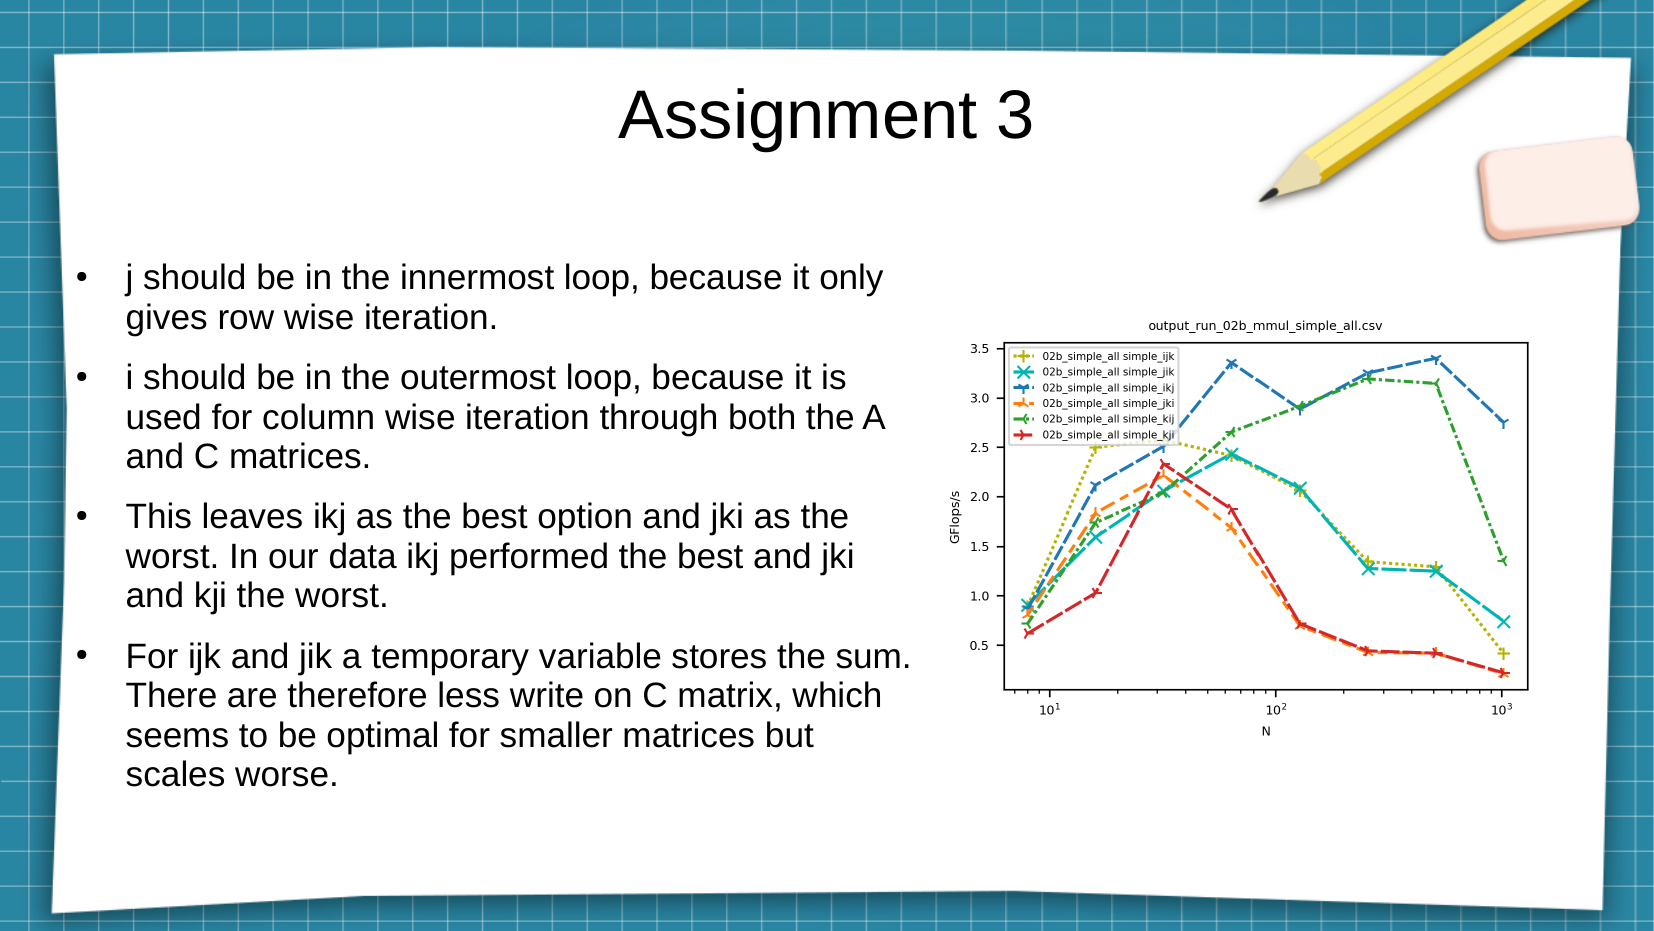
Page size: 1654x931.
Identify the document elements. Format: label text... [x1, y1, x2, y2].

title Assignment 3 [82, 37, 1571, 193]
list j should be in the innermost loop, because it only gives row wise iteration. i should be in the outermost loop, because it is used for column wise iteration through both the A and C matrices. This leaves ikj as the best option and jki as the worst. In our data ikj performed the best and jki and kji the worst. For ijk and jik a temporary variable stores the sum. There are therefore less write on C matrix, which seems to be optimal for smaller matrices but scales worse. [59, 257, 920, 798]
picture [0, 0, 1654, 931]
